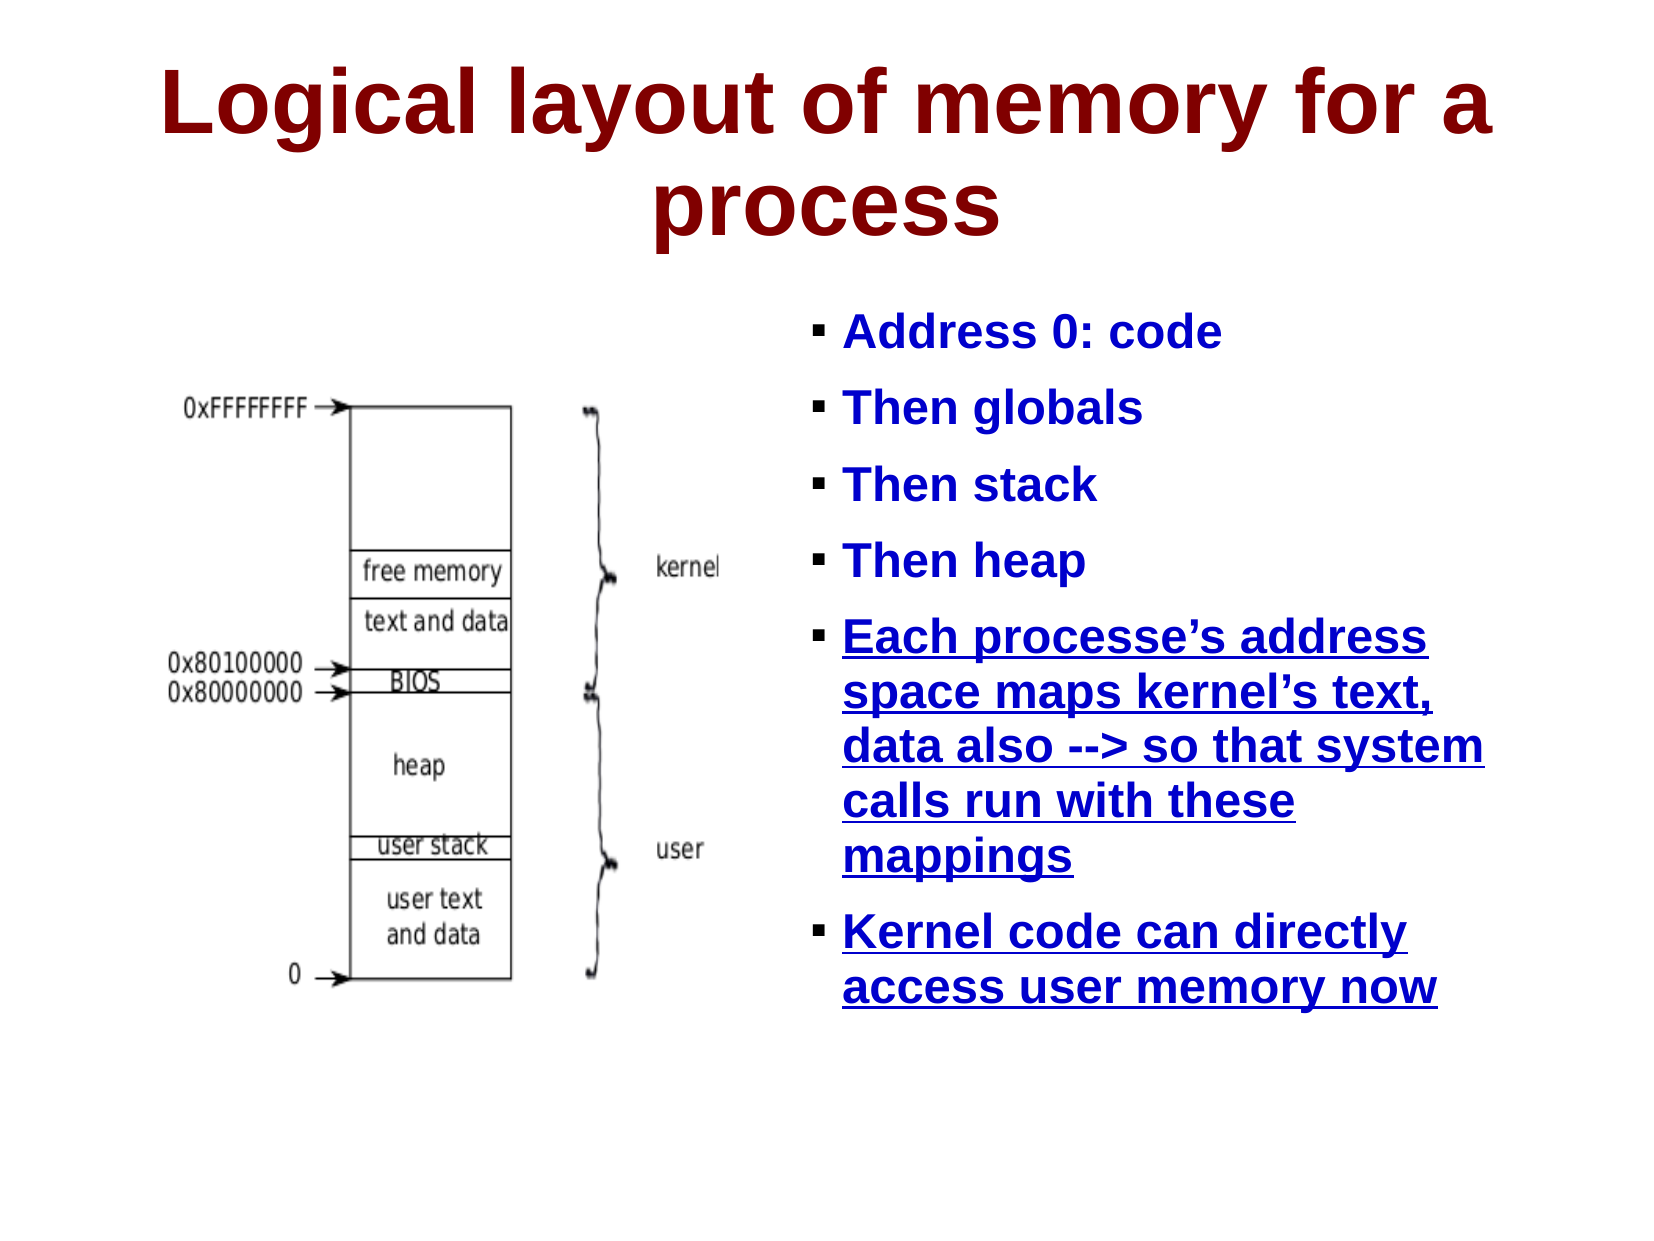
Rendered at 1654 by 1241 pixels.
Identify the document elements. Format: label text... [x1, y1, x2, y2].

list Address 0: code Then globals Then stack Then heap Each processe’s address space maps kernel’s text, data also --> so that system calls run with these mappings Kernel code can directly access user memory now [803, 304, 1530, 1024]
picture [94, 314, 739, 1001]
title Logical layout of memory for a process [82, 16, 1571, 290]
